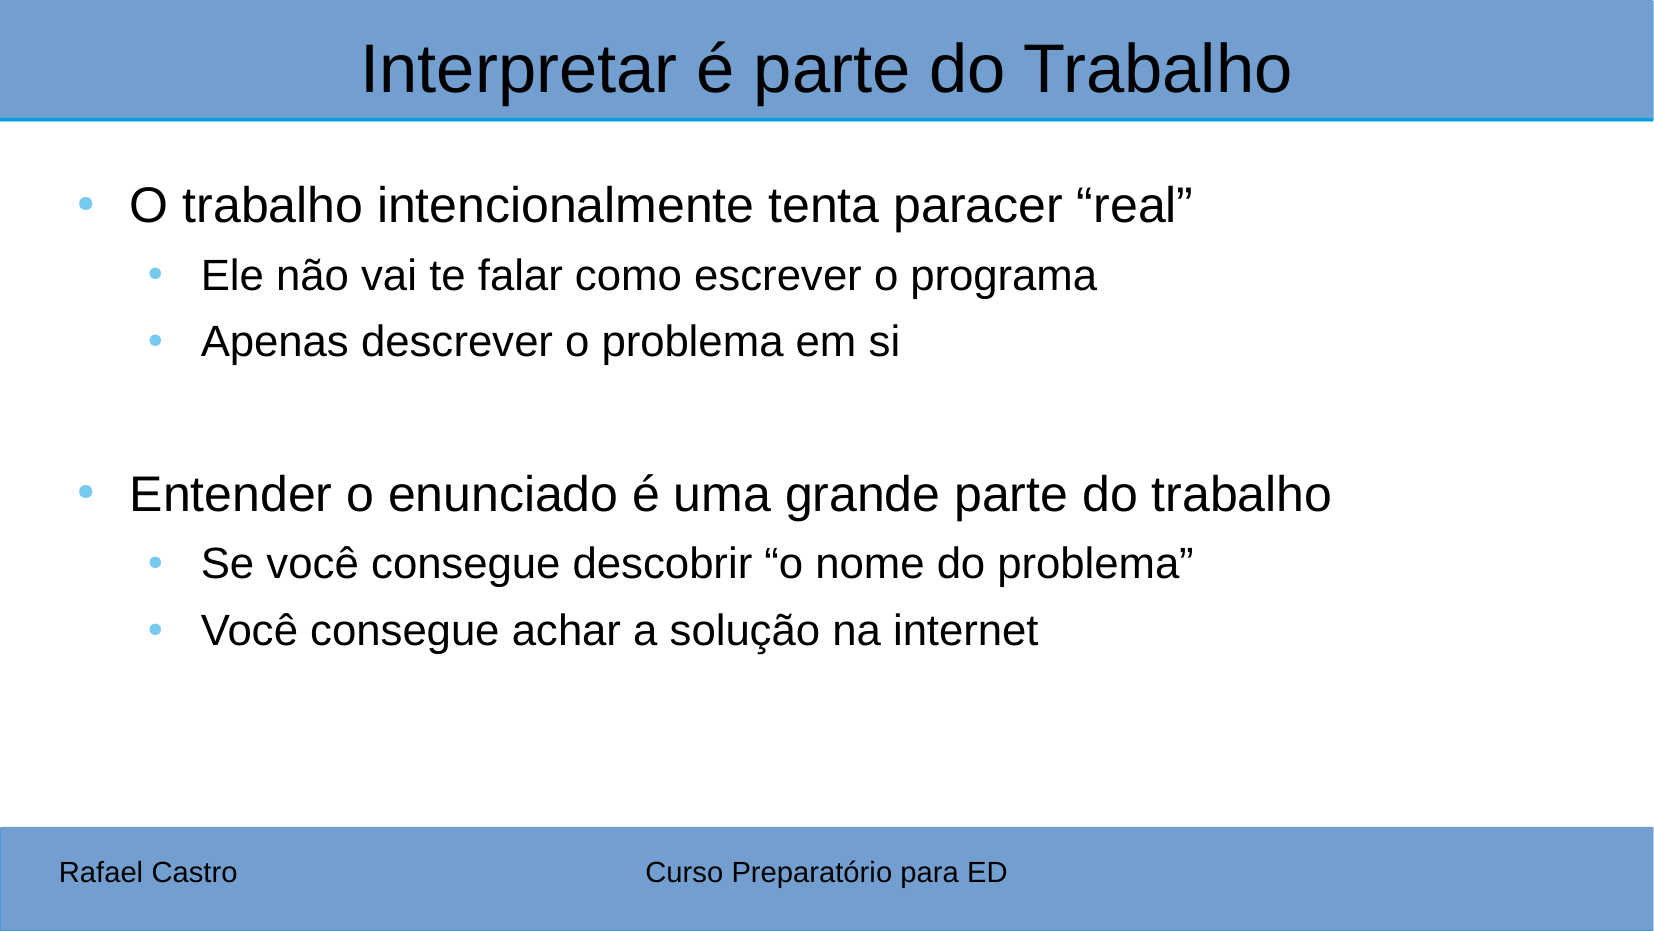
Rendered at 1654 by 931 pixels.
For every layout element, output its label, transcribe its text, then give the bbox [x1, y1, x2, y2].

list O trabalho intencionalmente tenta paracer “real” Ele não vai te falar como escrever o programa Apenas descrever o problema em si Entender o enunciado é uma grande parte do trabalho Se você consegue descobrir “o nome do problema” Você consegue achar a solução na internet [59, 177, 1595, 768]
title Interpretar é parte do Trabalho [59, 29, 1595, 108]
